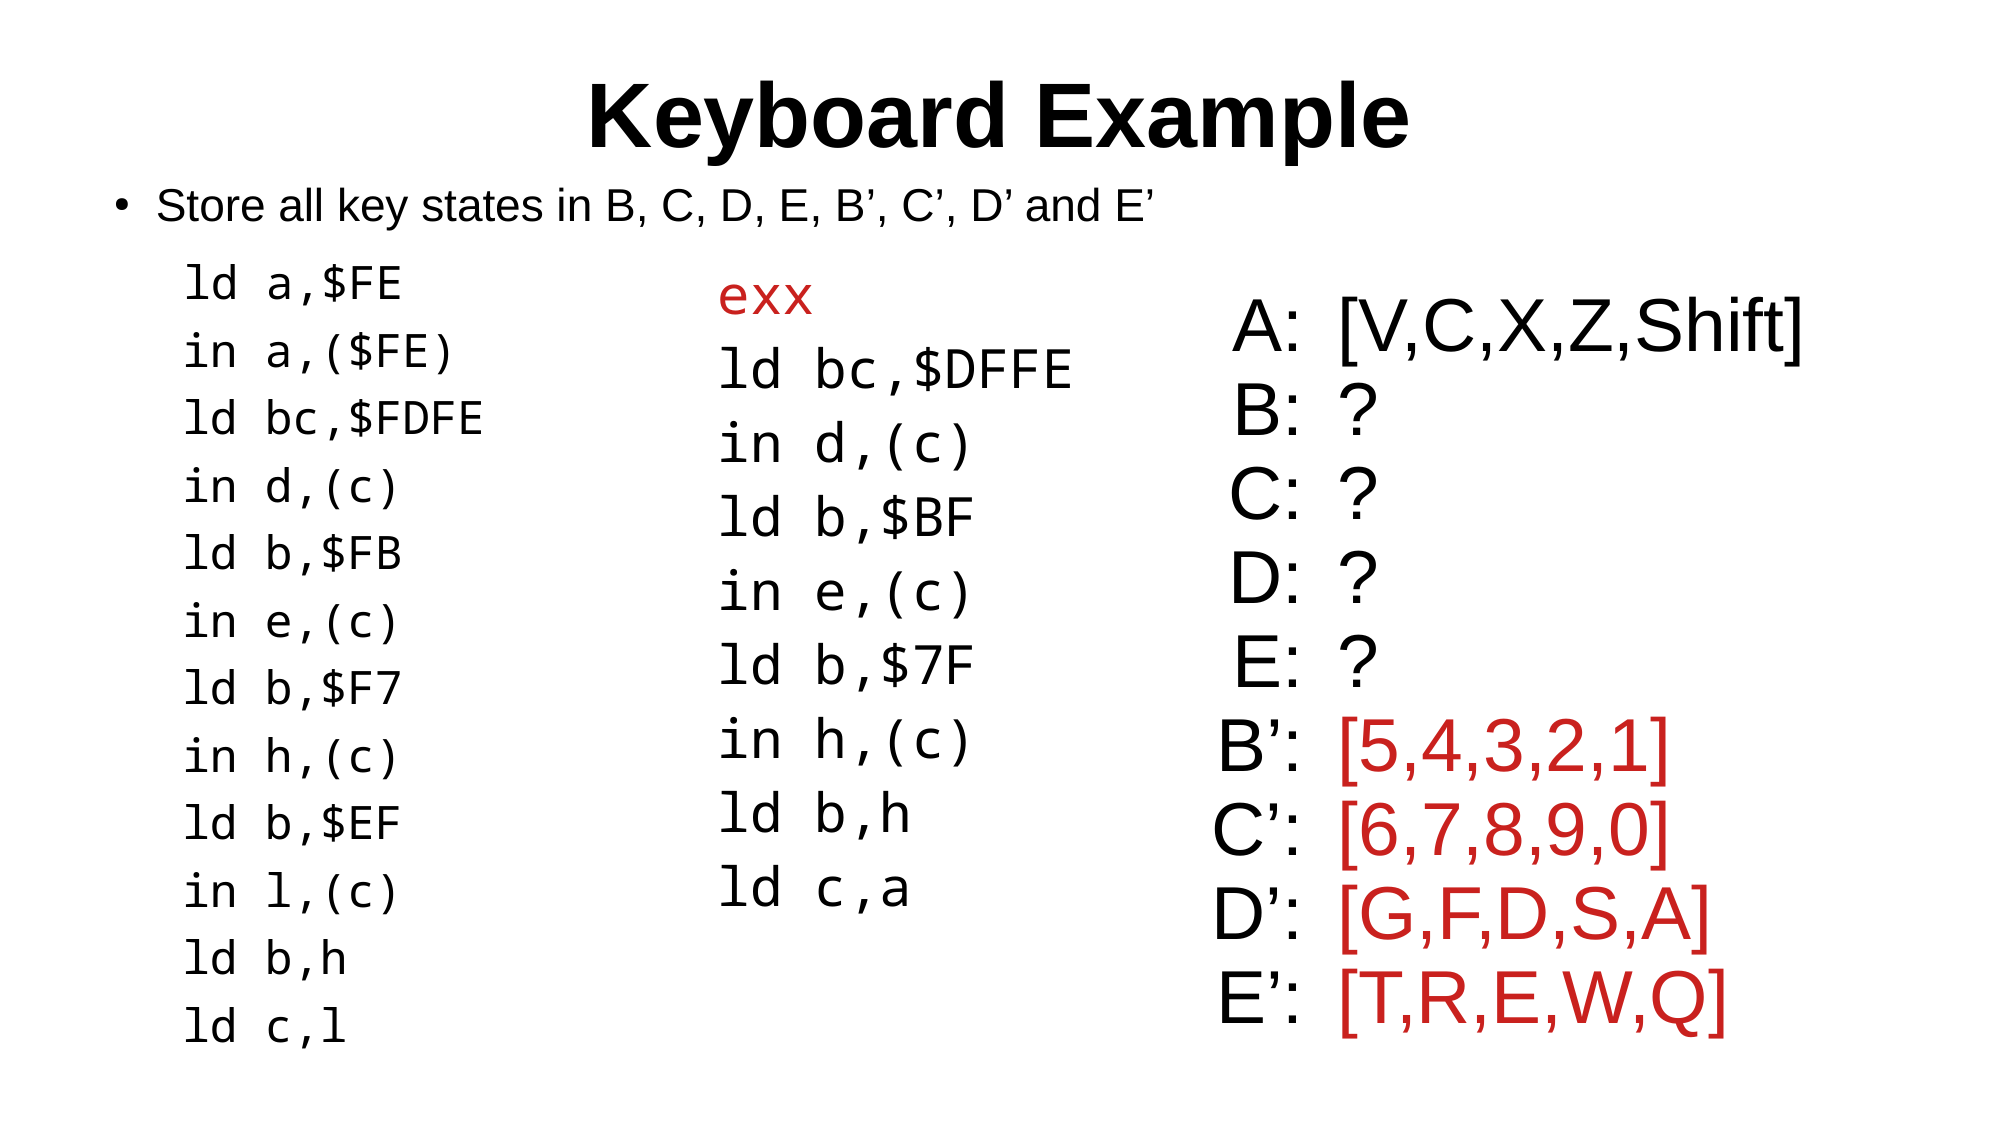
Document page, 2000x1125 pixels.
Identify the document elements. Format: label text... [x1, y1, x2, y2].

text_box exx ld bc,$DFFE in d,(c) ld b,$BF in e,(c) ld b,$7F in h,(c) ld b,h ld c,a [605, 249, 1094, 814]
text_box A: B: C: D: E: B’: C’: D’: E’: [1196, 276, 1319, 1047]
text_box [V,C,X,Z,Shift] ? ? ? ? [5,4,3,2,1] [6,7,8,9,0] [G,F,D,S,A] [T,R,E,W,Q] [1323, 276, 1821, 1047]
title Keyboard Example [137, 6, 1862, 225]
list Store all key states in B, C, D, E, B’, C’, D’ and E’ ld a,$FE in a,($FE) ld bc,$FDFE in d,(c) ld b,$FB in e,(c) ld b,$F7 in h,(c) ld b,$EF in l,(c) ld b,h ld c,l [99, 179, 1426, 1060]
